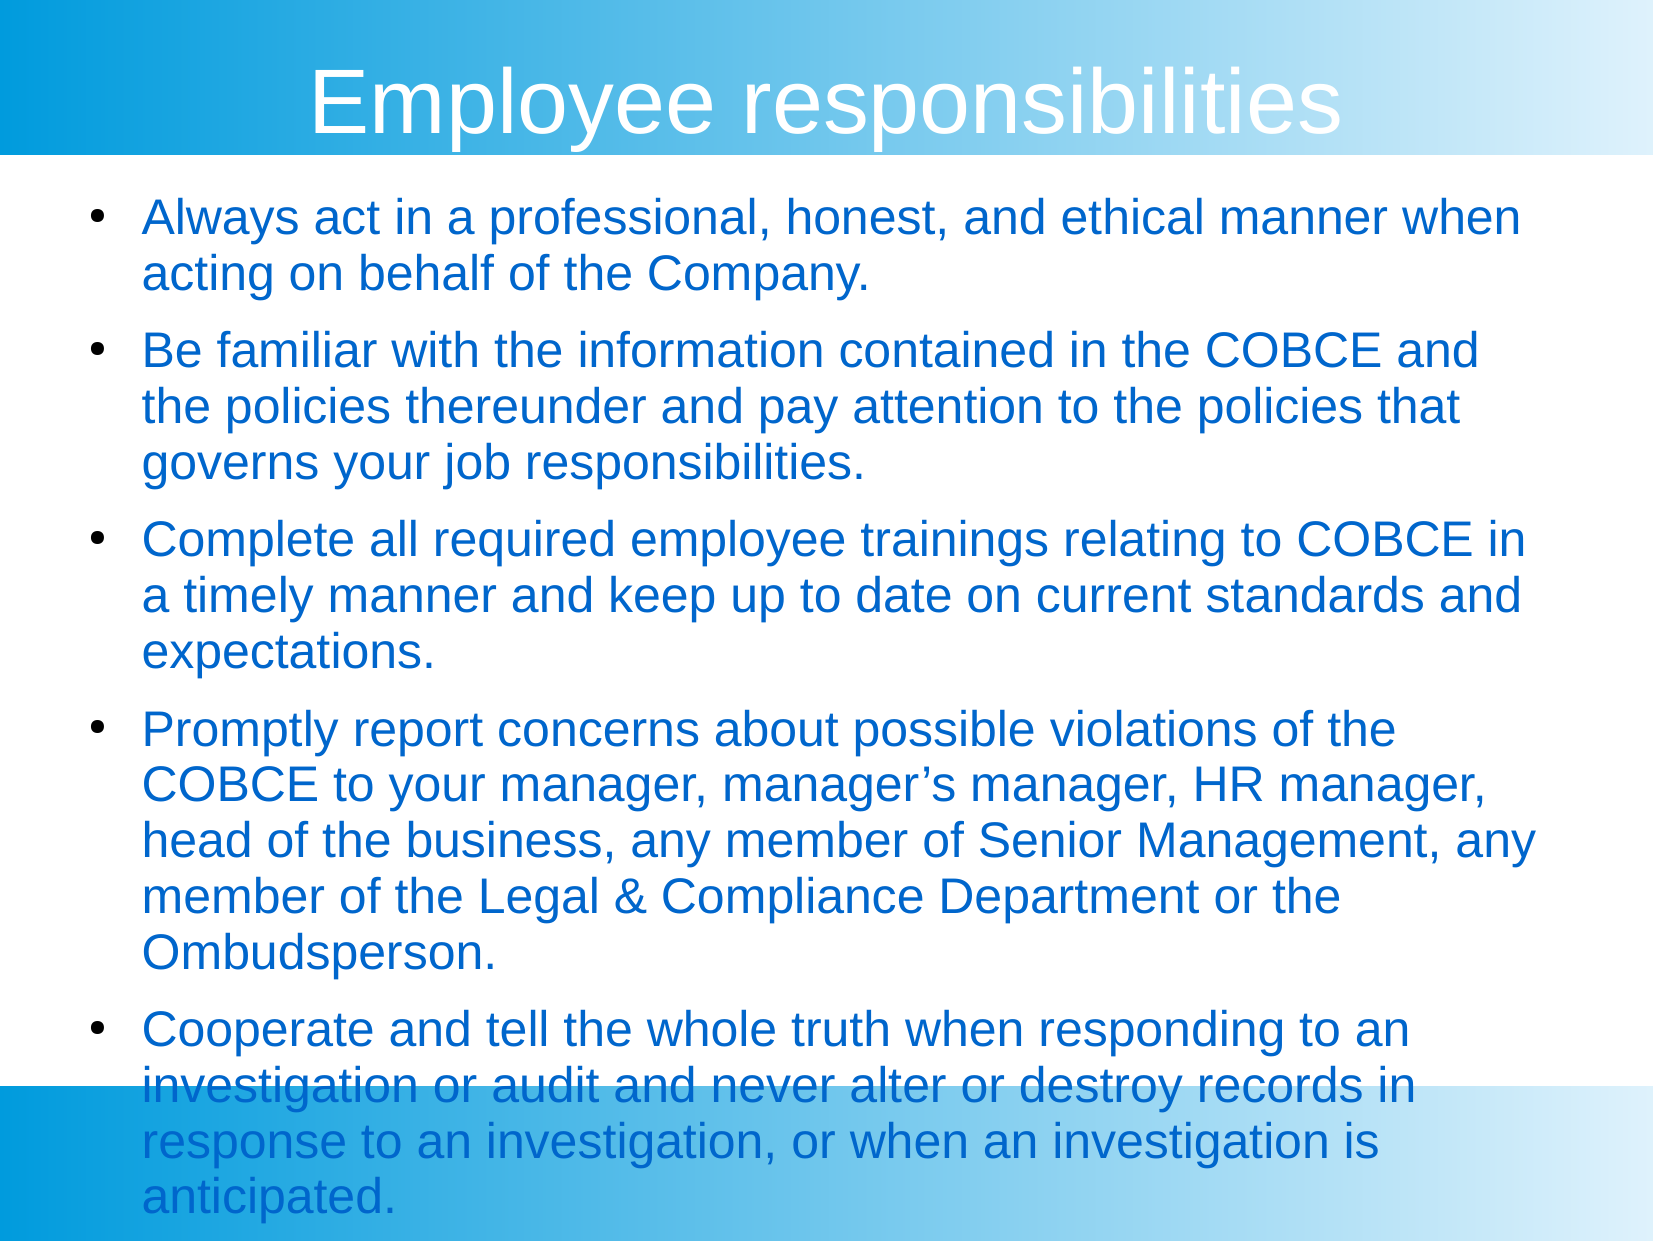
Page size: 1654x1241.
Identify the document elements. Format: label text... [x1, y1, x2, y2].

title Employee responsibilities [82, 49, 1571, 155]
list Always act in a professional, honest, and ethical manner when acting on behalf of the Company. Be familiar with the information contained in the COBCE and the policies thereunder and pay attention to the policies that governs your job responsibilities. Complete all required employee trainings relating to COBCE in a timely manner and keep up to date on current standards and expectations. Promptly report concerns about possible violations of the COBCE to your manager, manager’s manager, HR manager, head of the business, any member of Senior Management, any member of the Legal & Compliance Department or the Ombudsperson. Cooperate and tell the whole truth when responding to an investigation or audit and never alter or destroy records in response to an investigation, or when an investigation is anticipated. [70, 188, 1559, 909]
